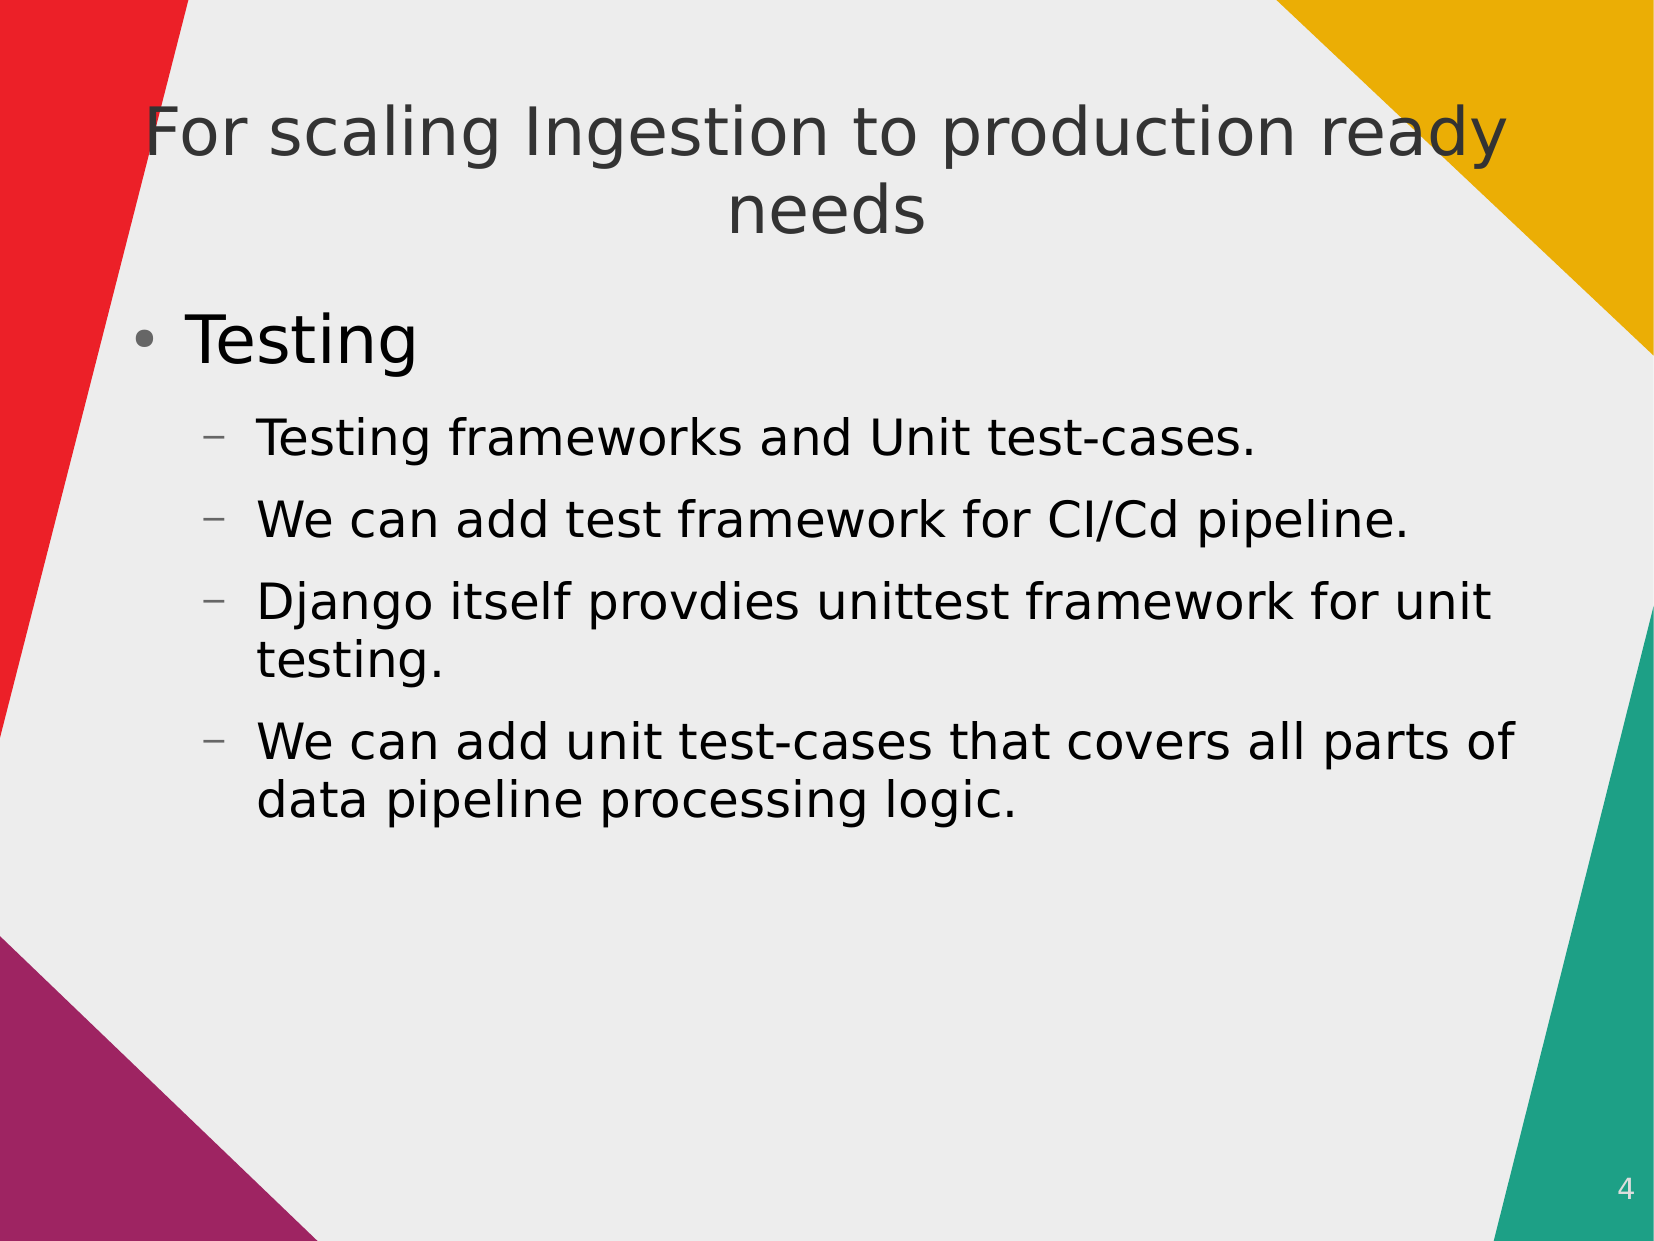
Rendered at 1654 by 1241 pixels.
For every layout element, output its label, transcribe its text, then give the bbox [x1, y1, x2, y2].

list Testing Testing frameworks and Unit test-cases. We can add test framework for CI/Cd pipeline. Django itself provdies unittest framework for unit testing. We can add unit test-cases that covers all parts of data pipeline processing logic. [114, 302, 1539, 1033]
title For scaling Ingestion to production ready needs [114, 73, 1539, 271]
